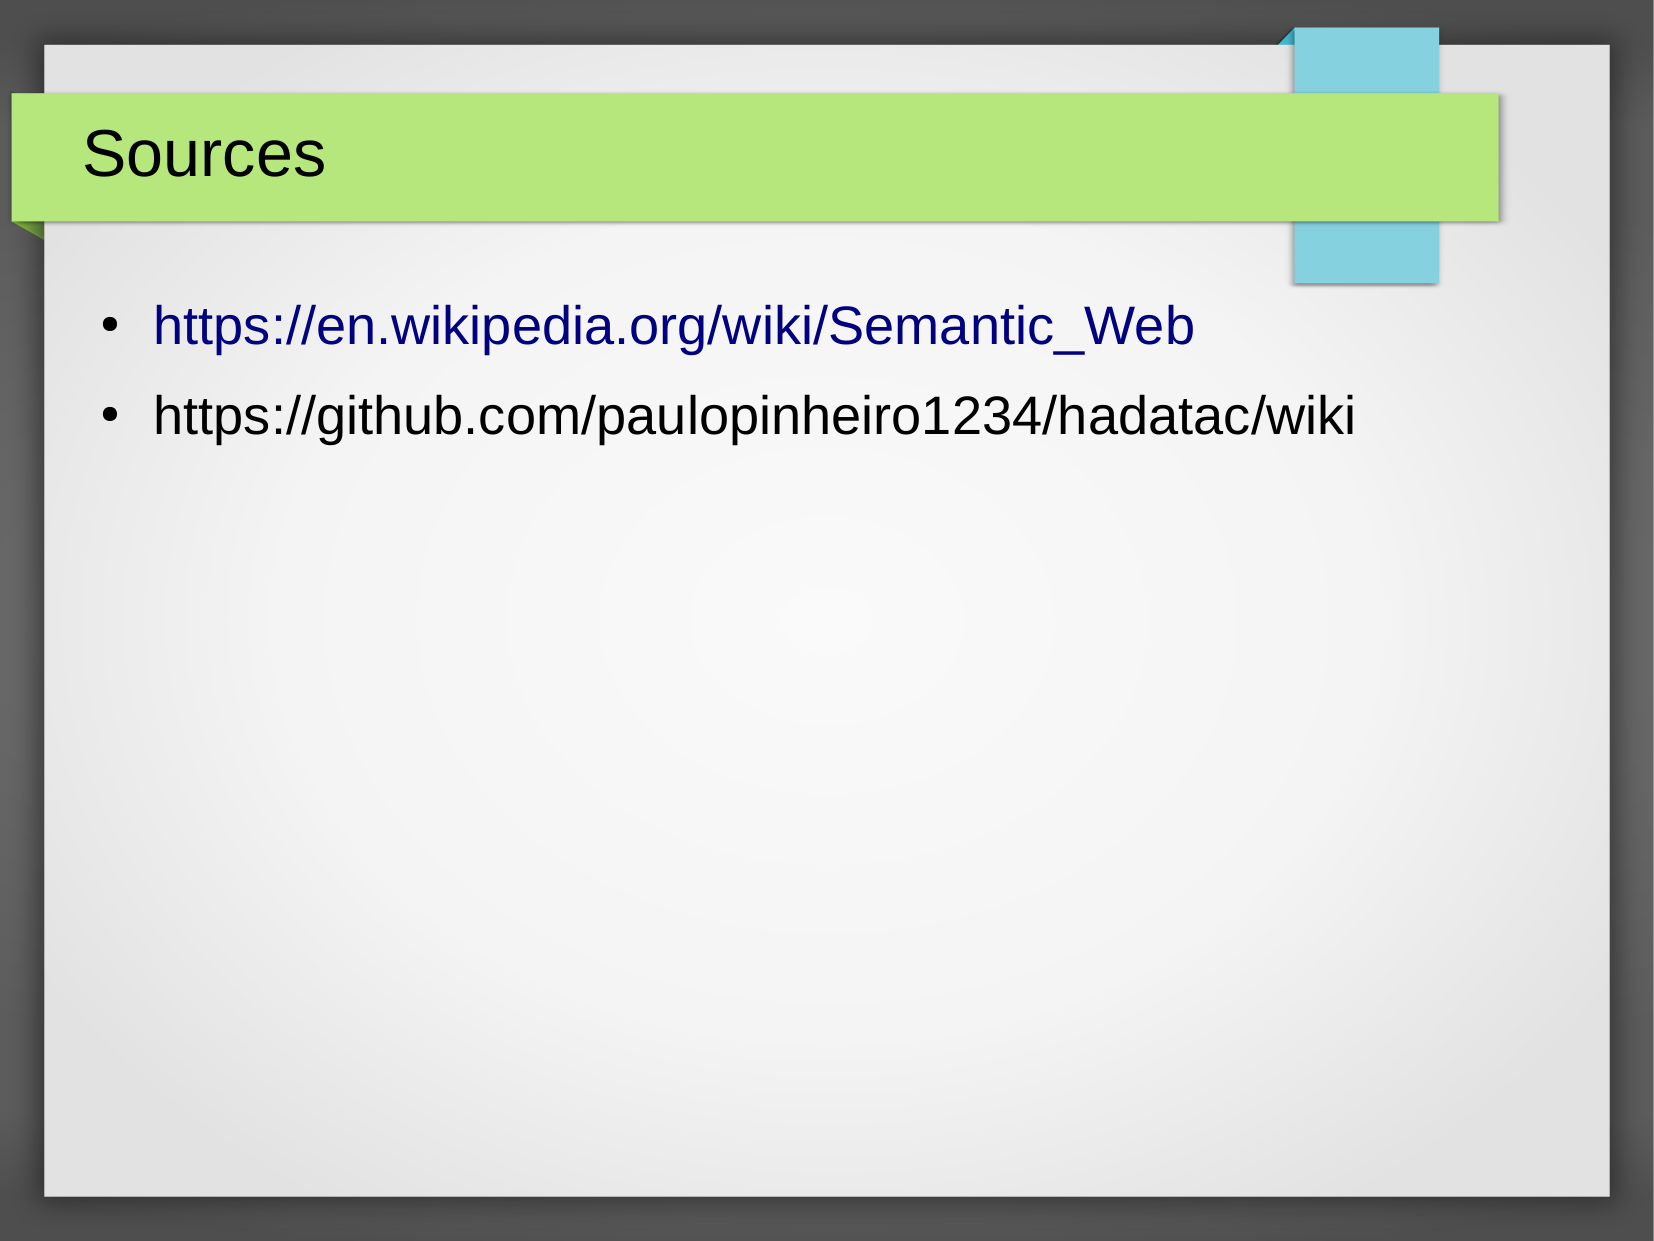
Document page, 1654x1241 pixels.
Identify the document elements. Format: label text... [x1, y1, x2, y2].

title Sources [82, 94, 1264, 213]
list https://en.wikipedia.org/wiki/Semantic_Web https://github.com/paulopinheiro1234/hadatac/wiki [82, 295, 1571, 1015]
picture [0, 0, 1654, 1241]
